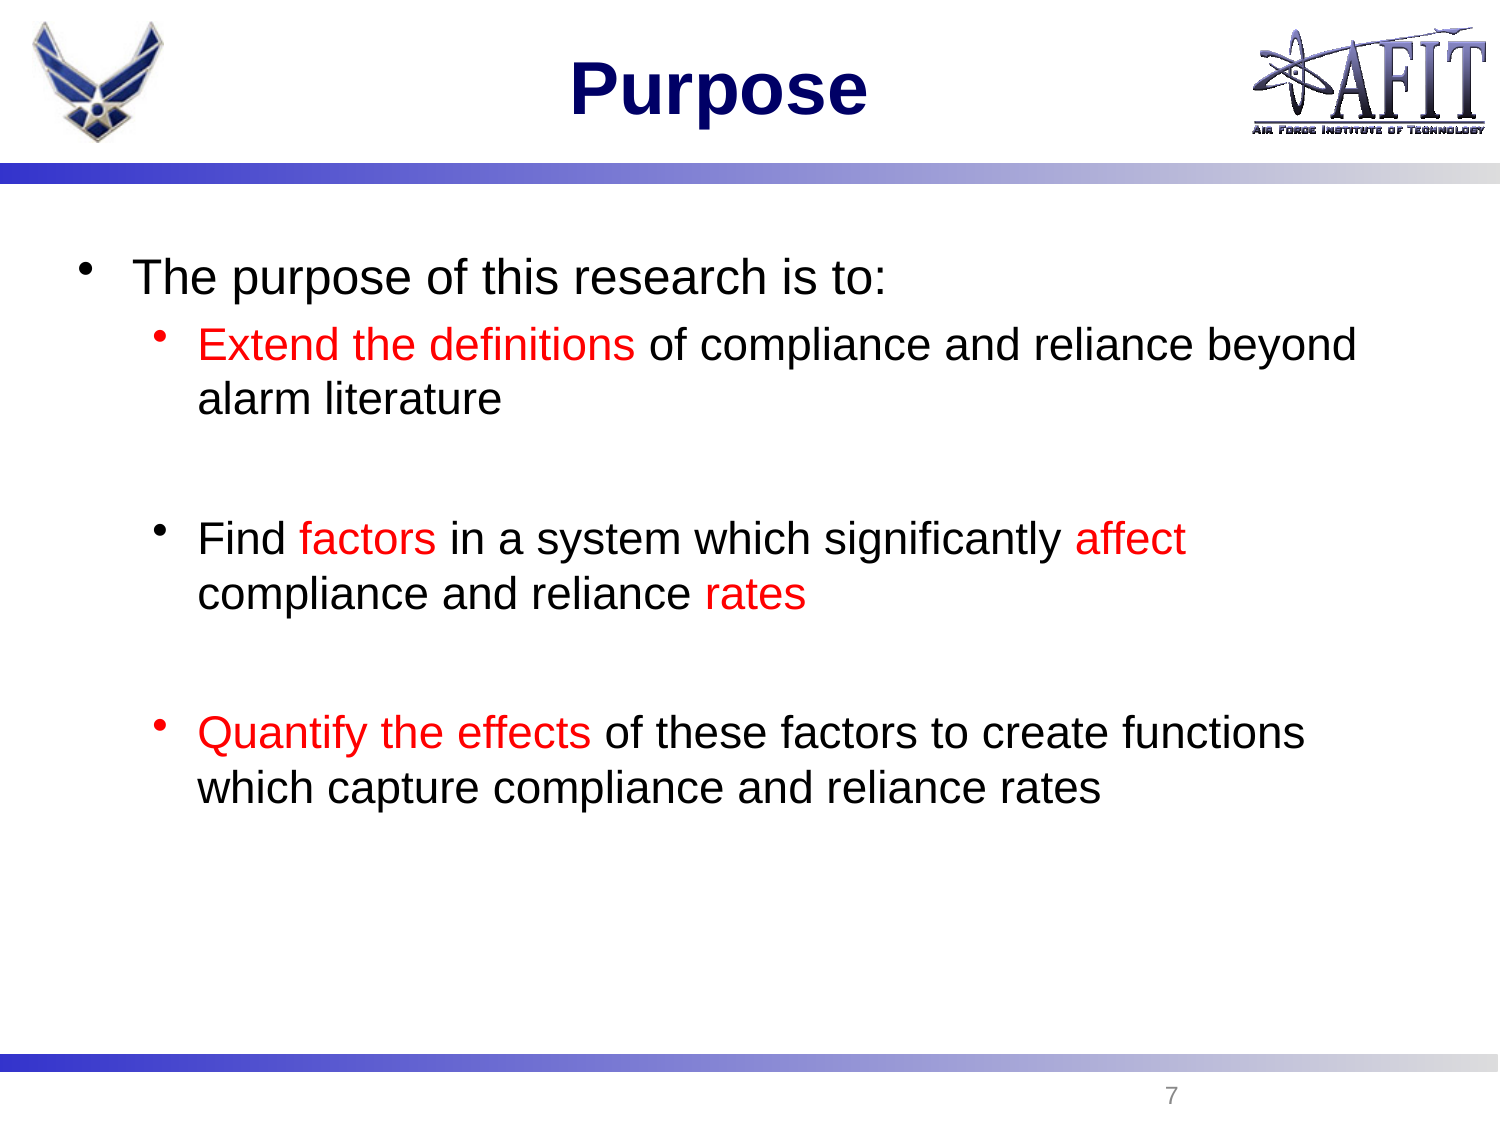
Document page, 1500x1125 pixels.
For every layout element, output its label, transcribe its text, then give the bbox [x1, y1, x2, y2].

title Purpose [163, 0, 1275, 169]
picture [32, 21, 163, 143]
list The purpose of this research is to: Extend the definitions of compliance and reliance beyond alarm literature Find factors in a system which significantly affect compliance and reliance rates Quantify the effects of these factors to create functions which capture compliance and reliance rates [62, 237, 1412, 913]
picture [1275, 24, 1488, 139]
slide_number <number> [1149, 1065, 1500, 1125]
